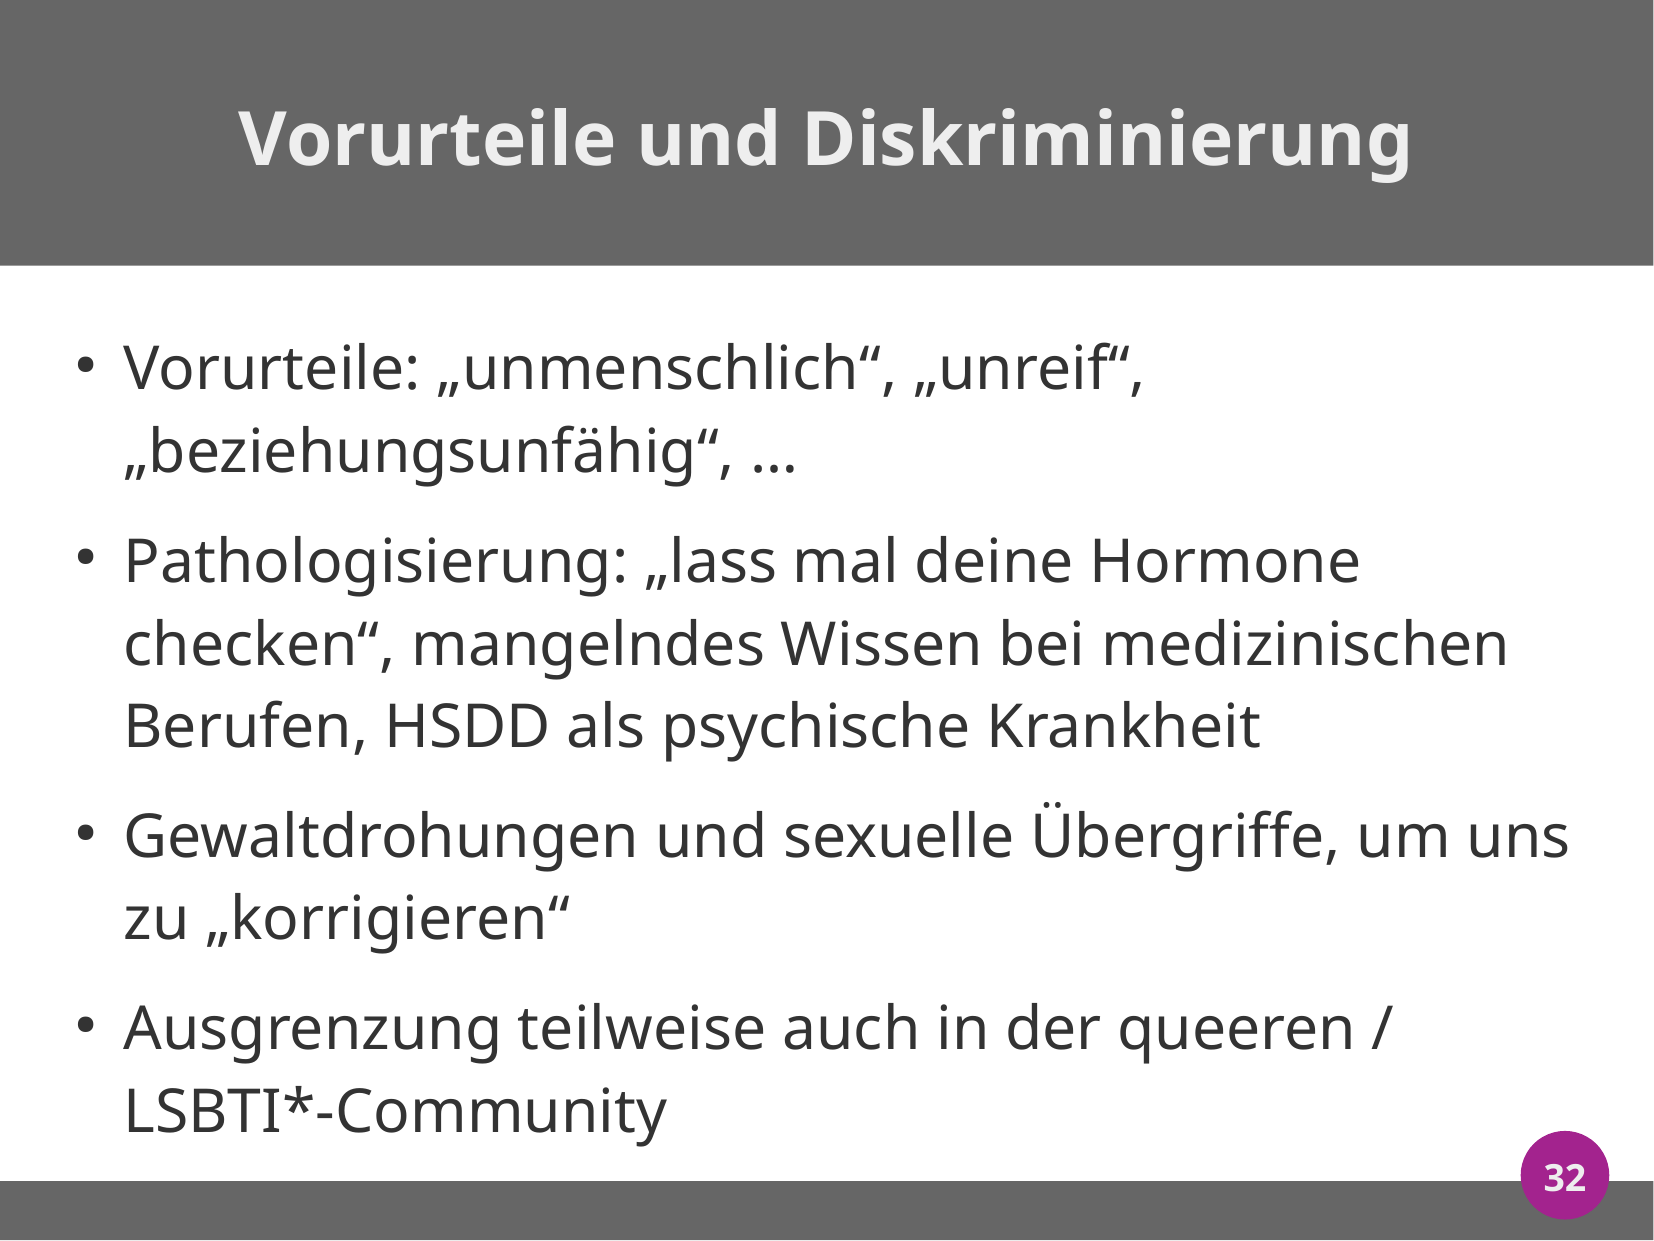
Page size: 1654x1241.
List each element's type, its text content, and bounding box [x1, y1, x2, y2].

list Vorurteile: „unmenschlich“, „unreif“, „beziehungsunfähig“, … Pathologisierung: „lass mal deine Hormone checken“, mangelndes Wissen bei medizinischen Berufen, HSDD als psychische Krankheit Gewaltdrohungen und sexuelle Übergriffe, um uns zu „korrigieren“ Ausgrenzung teilweise auch in der queeren / LSBTI*-Community [59, 324, 1595, 1152]
title Vorurteile und Diskriminierung [59, 11, 1595, 260]
